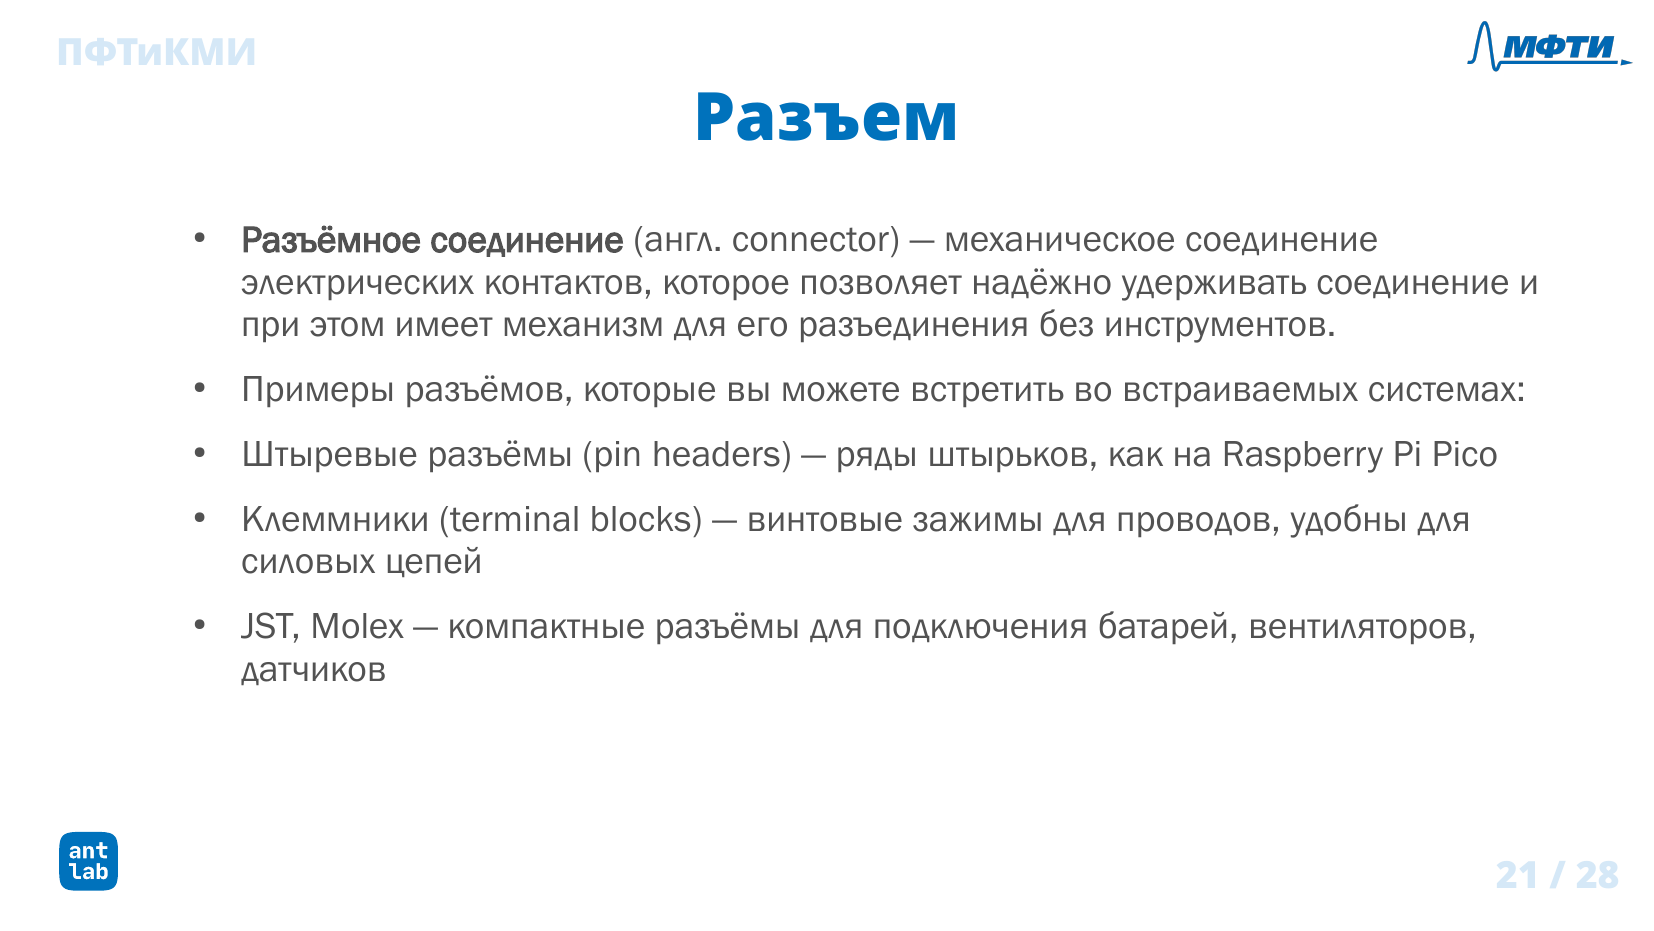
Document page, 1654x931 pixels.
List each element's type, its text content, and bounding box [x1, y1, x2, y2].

picture [1446, 0, 1654, 93]
list Разъёмное соединение (англ. connector) — механическое соединение электрических контактов, которое позволяет надёжно удерживать соединение и при этом имеет механизм для его разъединения без инструментов. Примеры разъёмов, которые вы можете встретить во встраиваемых системах: Штыревые разъёмы (pin headers) — ряды штырьков, как на Raspberry Pi Pico Клеммники (terminal blocks) — винтовые зажимы для проводов, удобны для силовых цепей JST, Molex — компактные разъёмы для подключения батарей, вентиляторов, датчиков [177, 217, 1571, 768]
title Разъем [82, 20, 1571, 209]
